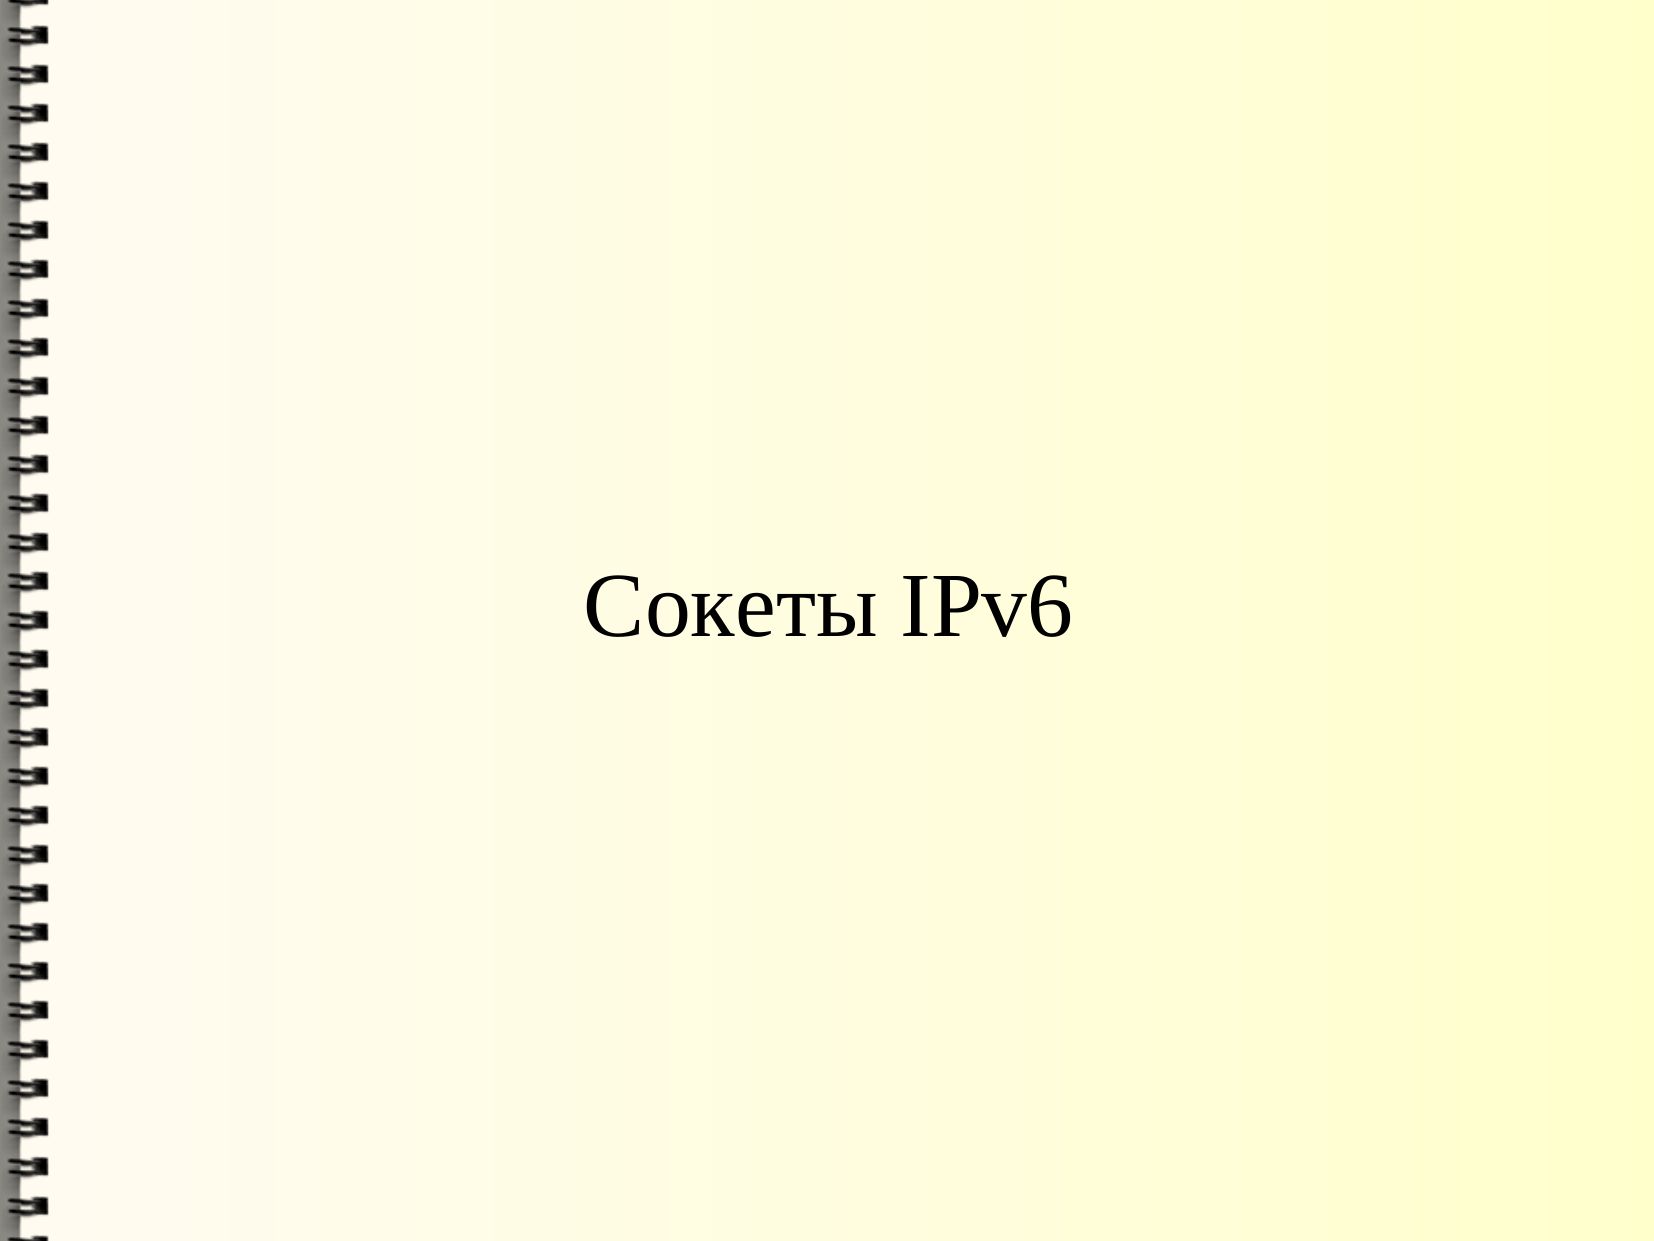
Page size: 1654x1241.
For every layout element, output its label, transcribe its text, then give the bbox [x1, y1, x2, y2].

picture [0, 0, 1654, 1241]
title Сокеты IPv6 [123, 501, 1536, 710]
